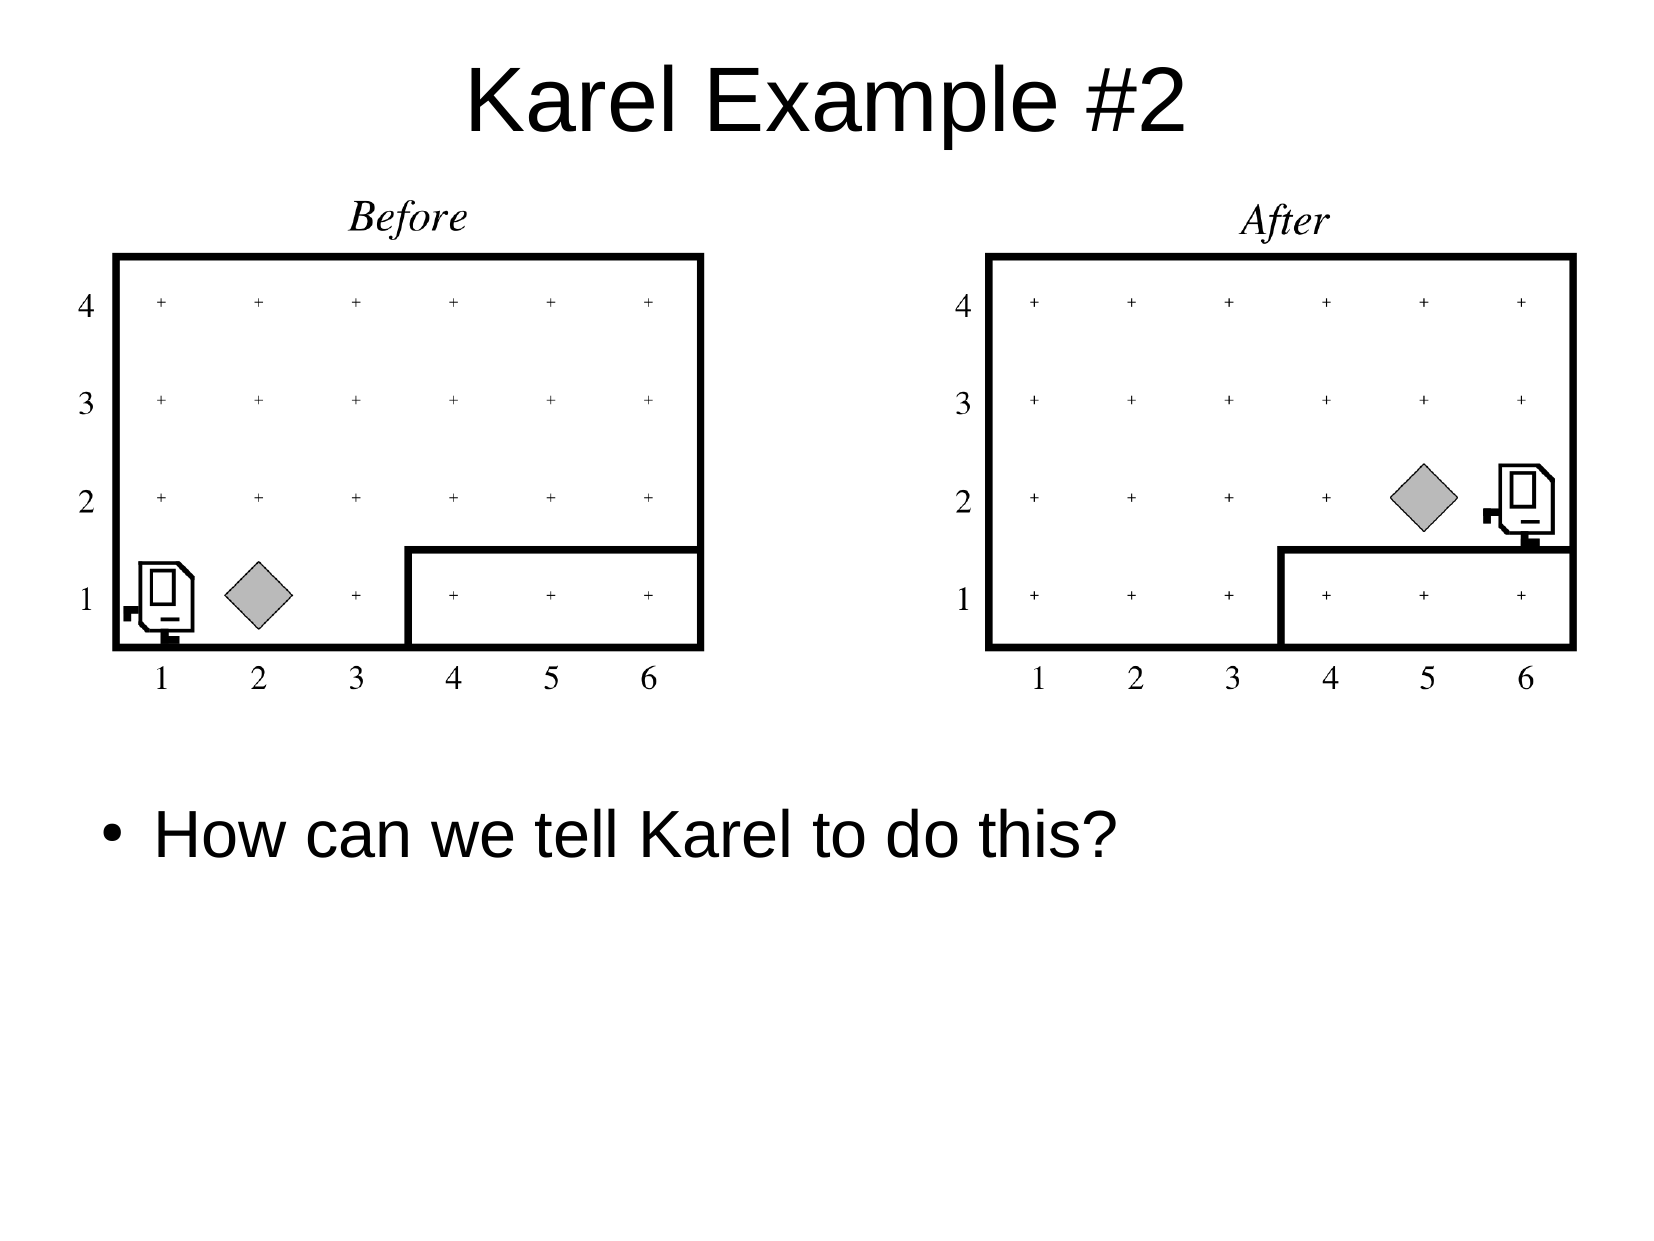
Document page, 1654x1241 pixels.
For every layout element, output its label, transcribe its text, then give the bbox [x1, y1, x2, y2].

title Karel Example #2 [82, 48, 1571, 152]
picture [50, 179, 1604, 709]
list How can we tell Karel to do this? [82, 796, 1571, 1141]
